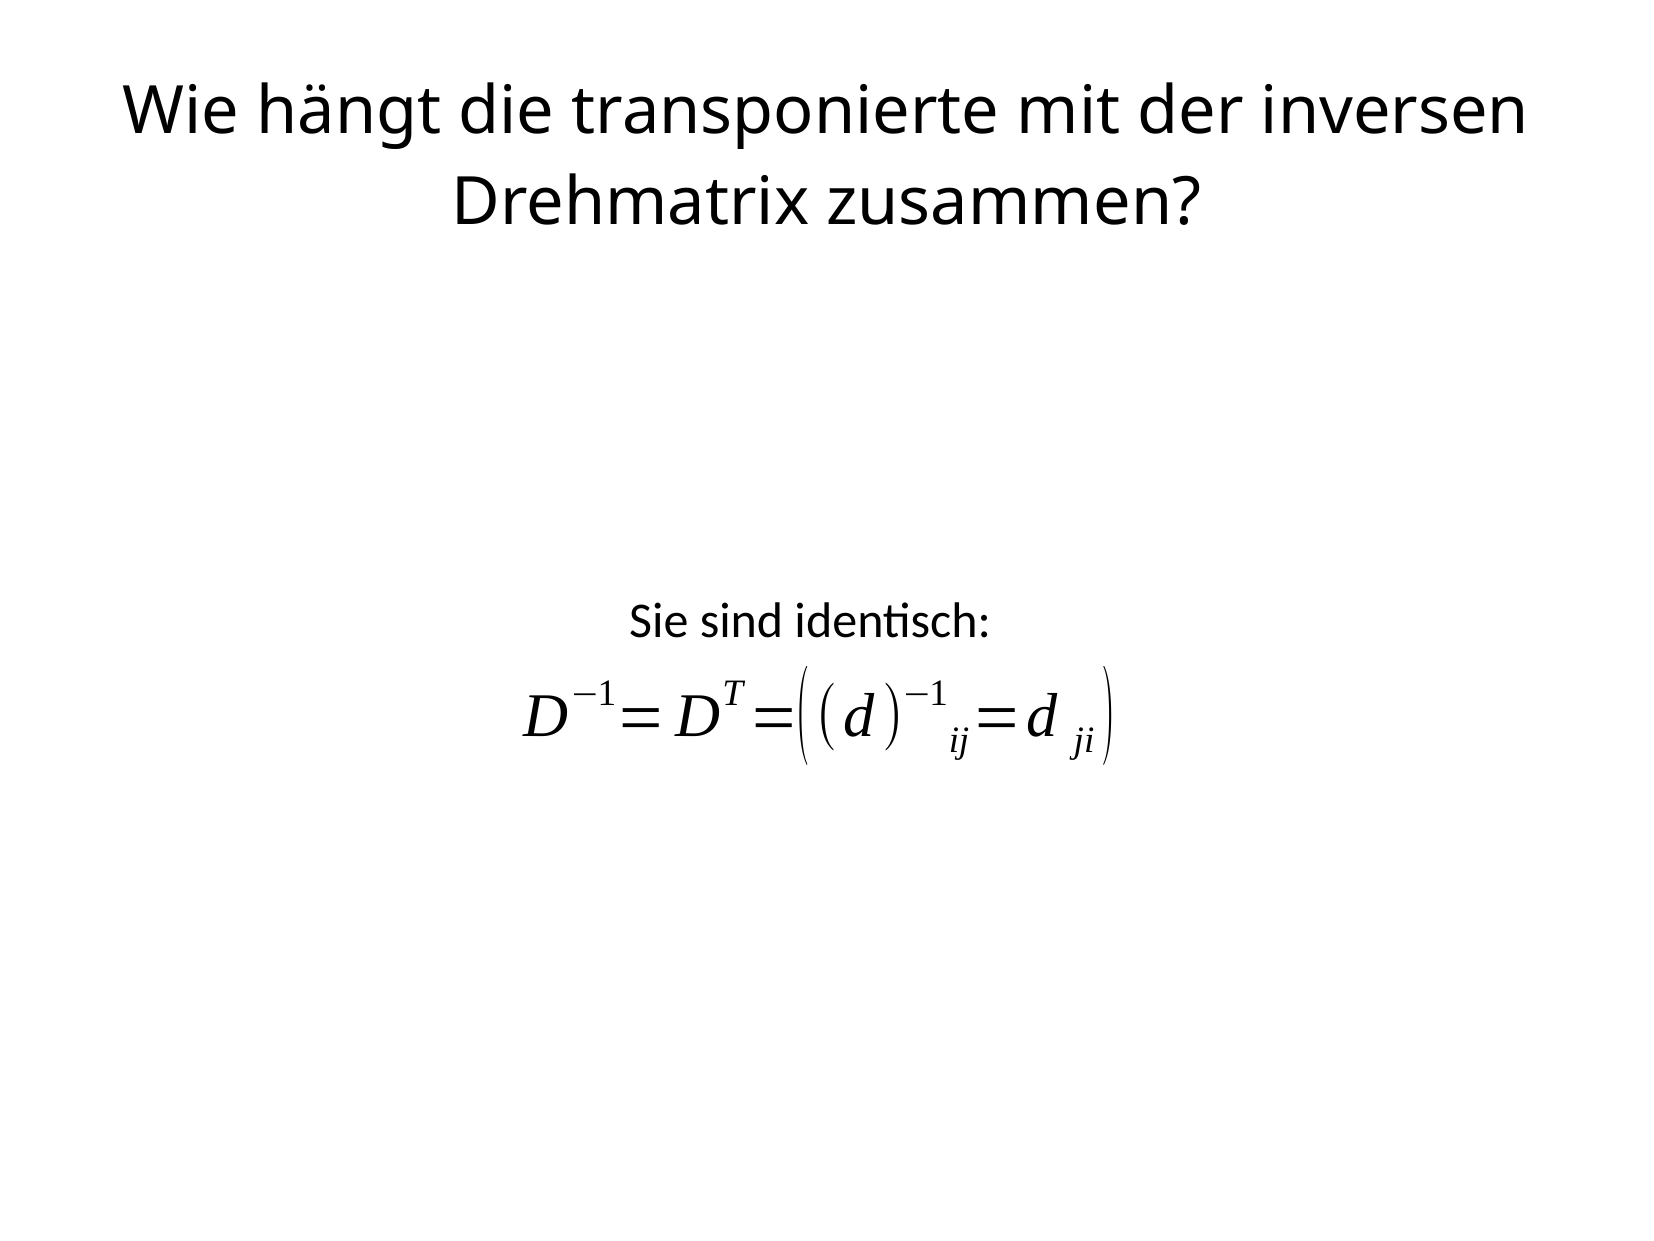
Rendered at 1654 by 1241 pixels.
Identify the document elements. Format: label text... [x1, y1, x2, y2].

chart [503, 666, 1133, 765]
title Wie hängt die transponierte mit der inversen Drehmatrix zusammen? [82, 49, 1571, 257]
subtitle Sie sind identisch: [82, 290, 1538, 1010]
